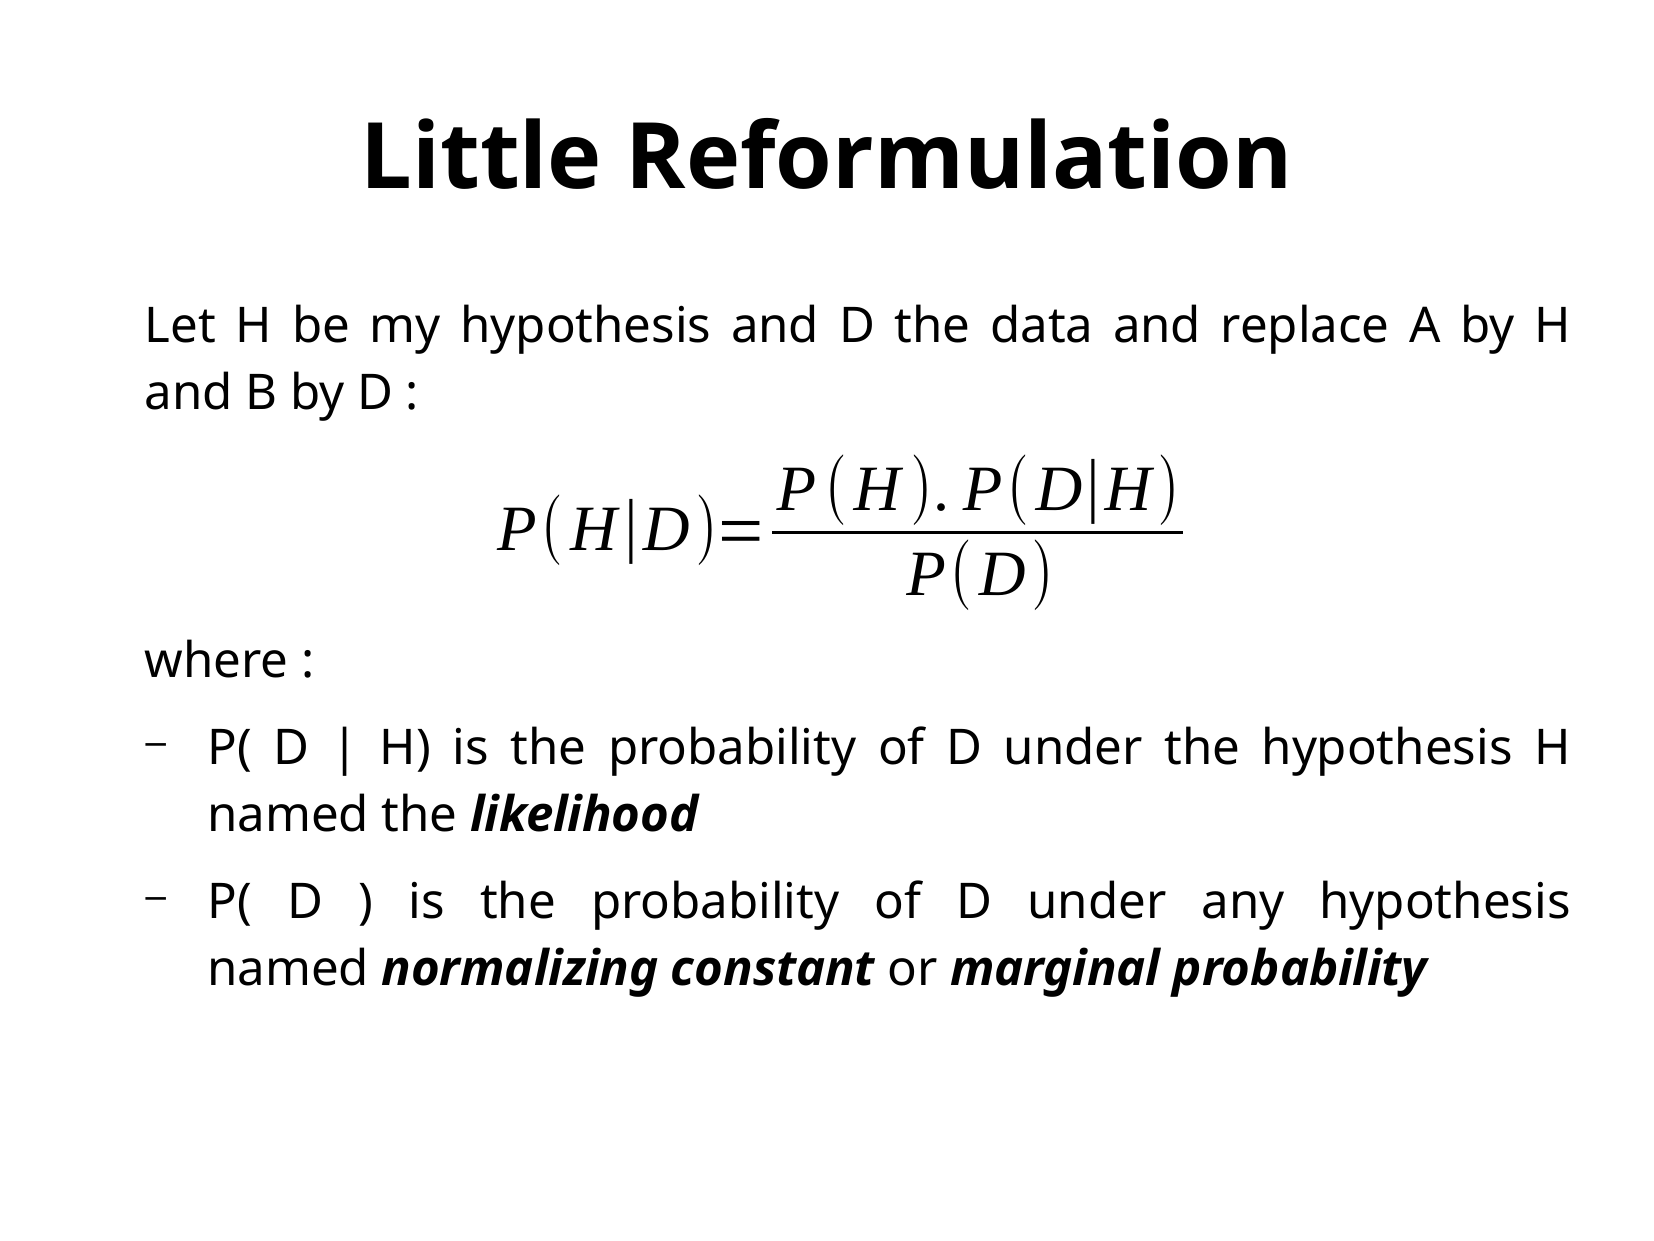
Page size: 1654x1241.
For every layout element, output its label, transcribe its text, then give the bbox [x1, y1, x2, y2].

title Little Reformulation [82, 49, 1571, 257]
chart [476, 450, 1201, 616]
list Let H be my hypothesis and D the data and replace A by H and B by D : where : P( D | H) is the probability of D under the hypothesis H named the likelihood P( D ) is the probability of D under any hypothesis named normalizing constant or marginal probability [82, 290, 1571, 1010]
